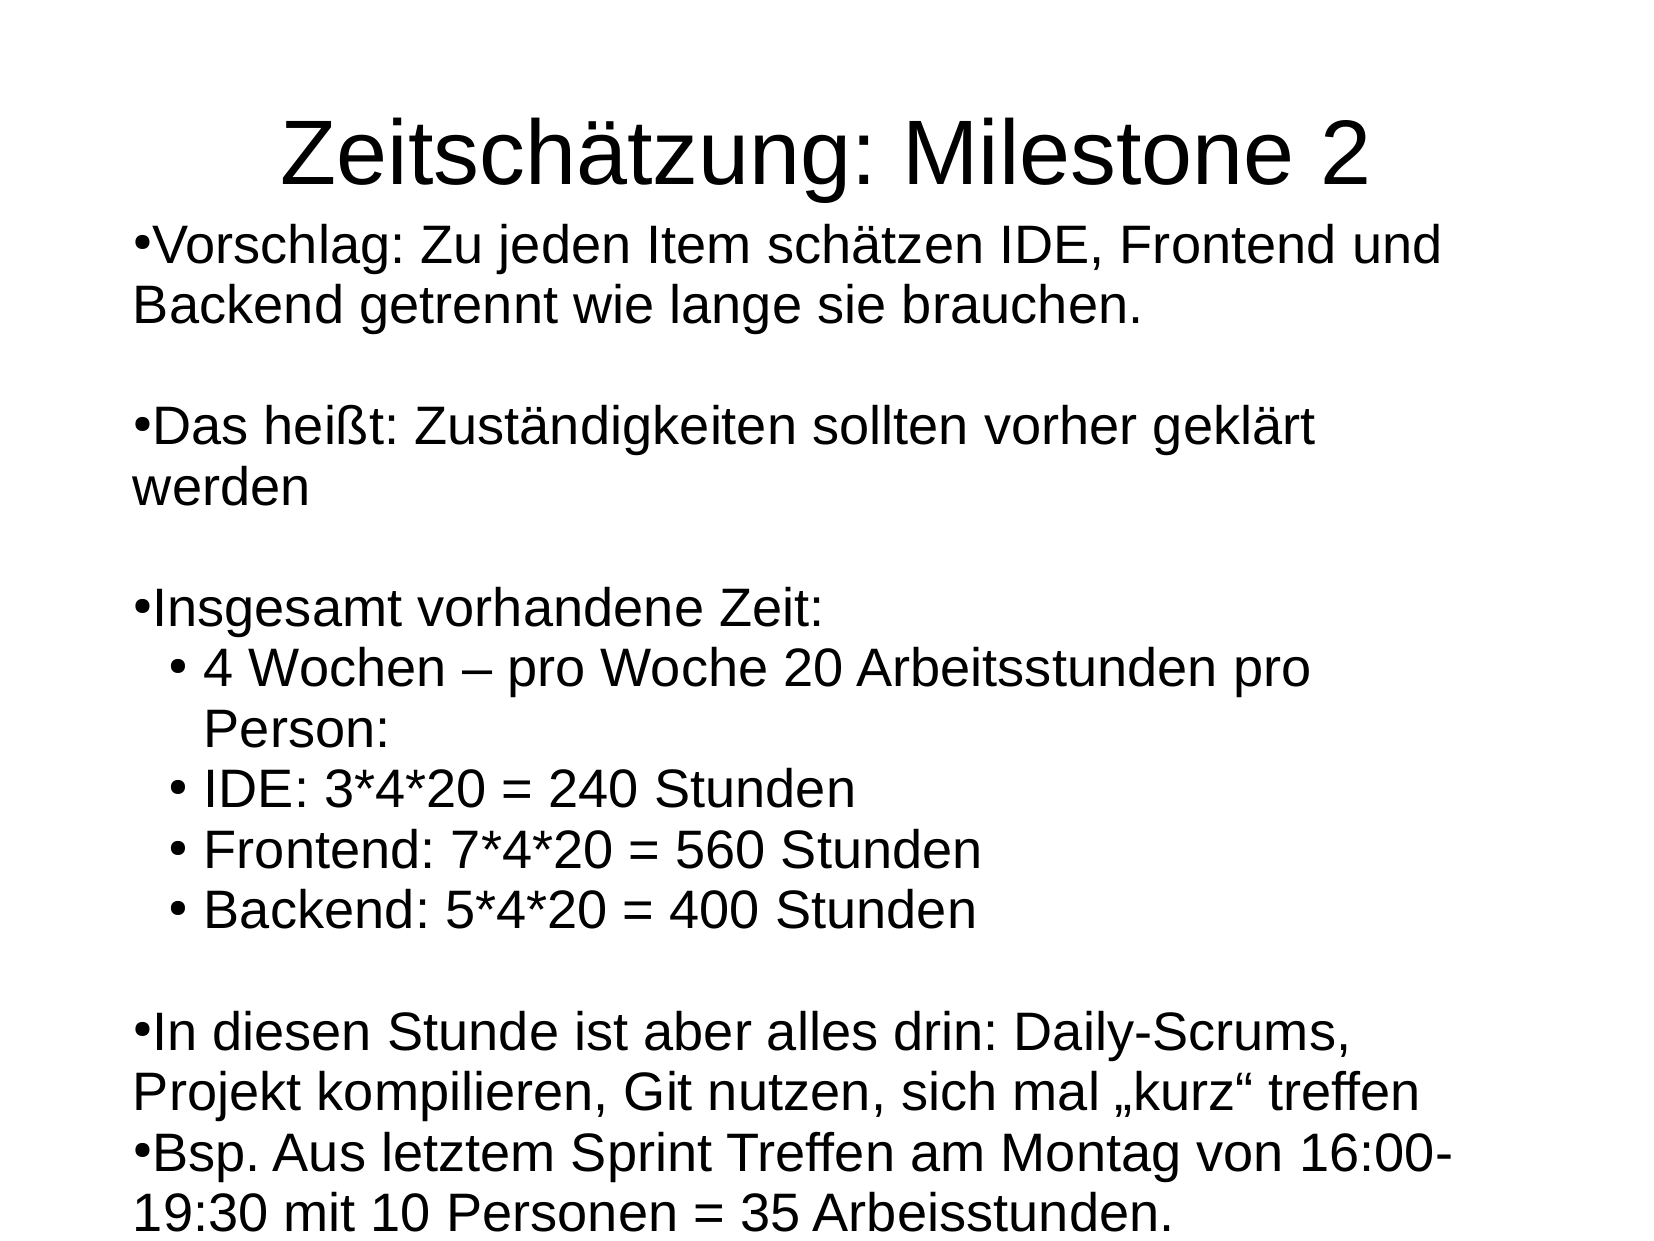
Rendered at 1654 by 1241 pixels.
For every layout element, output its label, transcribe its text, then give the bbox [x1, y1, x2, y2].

title Zeitschätzung: Milestone 2 [82, 49, 1571, 257]
text_box Vorschlag: Zu jeden Item schätzen IDE, Frontend und Backend getrennt wie lange sie brauchen. Das heißt: Zuständigkeiten sollten vorher geklärt werden Insgesamt vorhandene Zeit: 4 Wochen – pro Woche 20 Arbeitsstunden pro Person: IDE: 3*4*20 = 240 Stunden Frontend: 7*4*20 = 560 Stunden Backend: 5*4*20 = 400 Stunden In diesen Stunde ist aber alles drin: Daily-Scrums, Projekt kompilieren, Git nutzen, sich mal „kurz“ treffen Bsp. Aus letztem Sprint Treffen am Montag von 16:00-19:30 mit 10 Personen = 35 Arbeisstunden. [118, 206, 1477, 1241]
